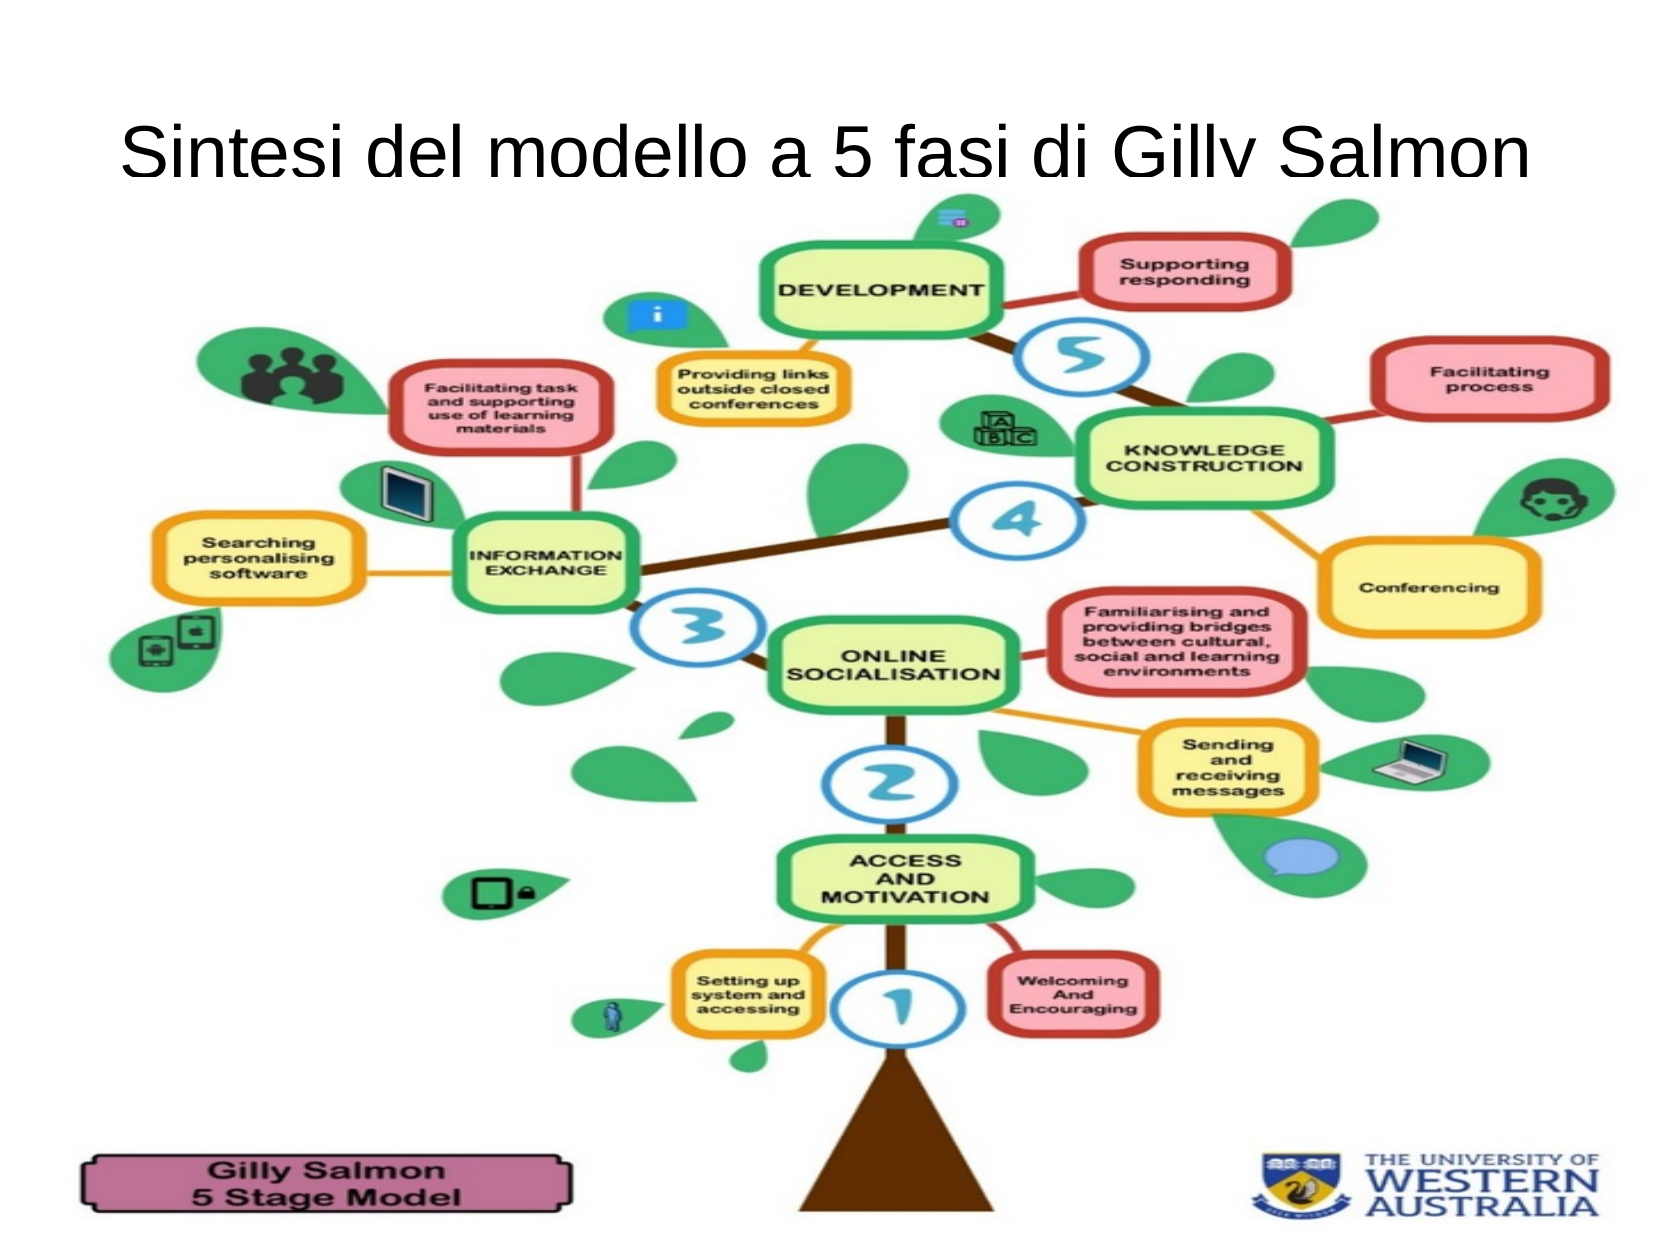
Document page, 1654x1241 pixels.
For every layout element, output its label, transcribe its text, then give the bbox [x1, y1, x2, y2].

title Sintesi del modello a 5 fasi di Gilly Salmon [82, 49, 1571, 177]
picture [4, 177, 1654, 1241]
